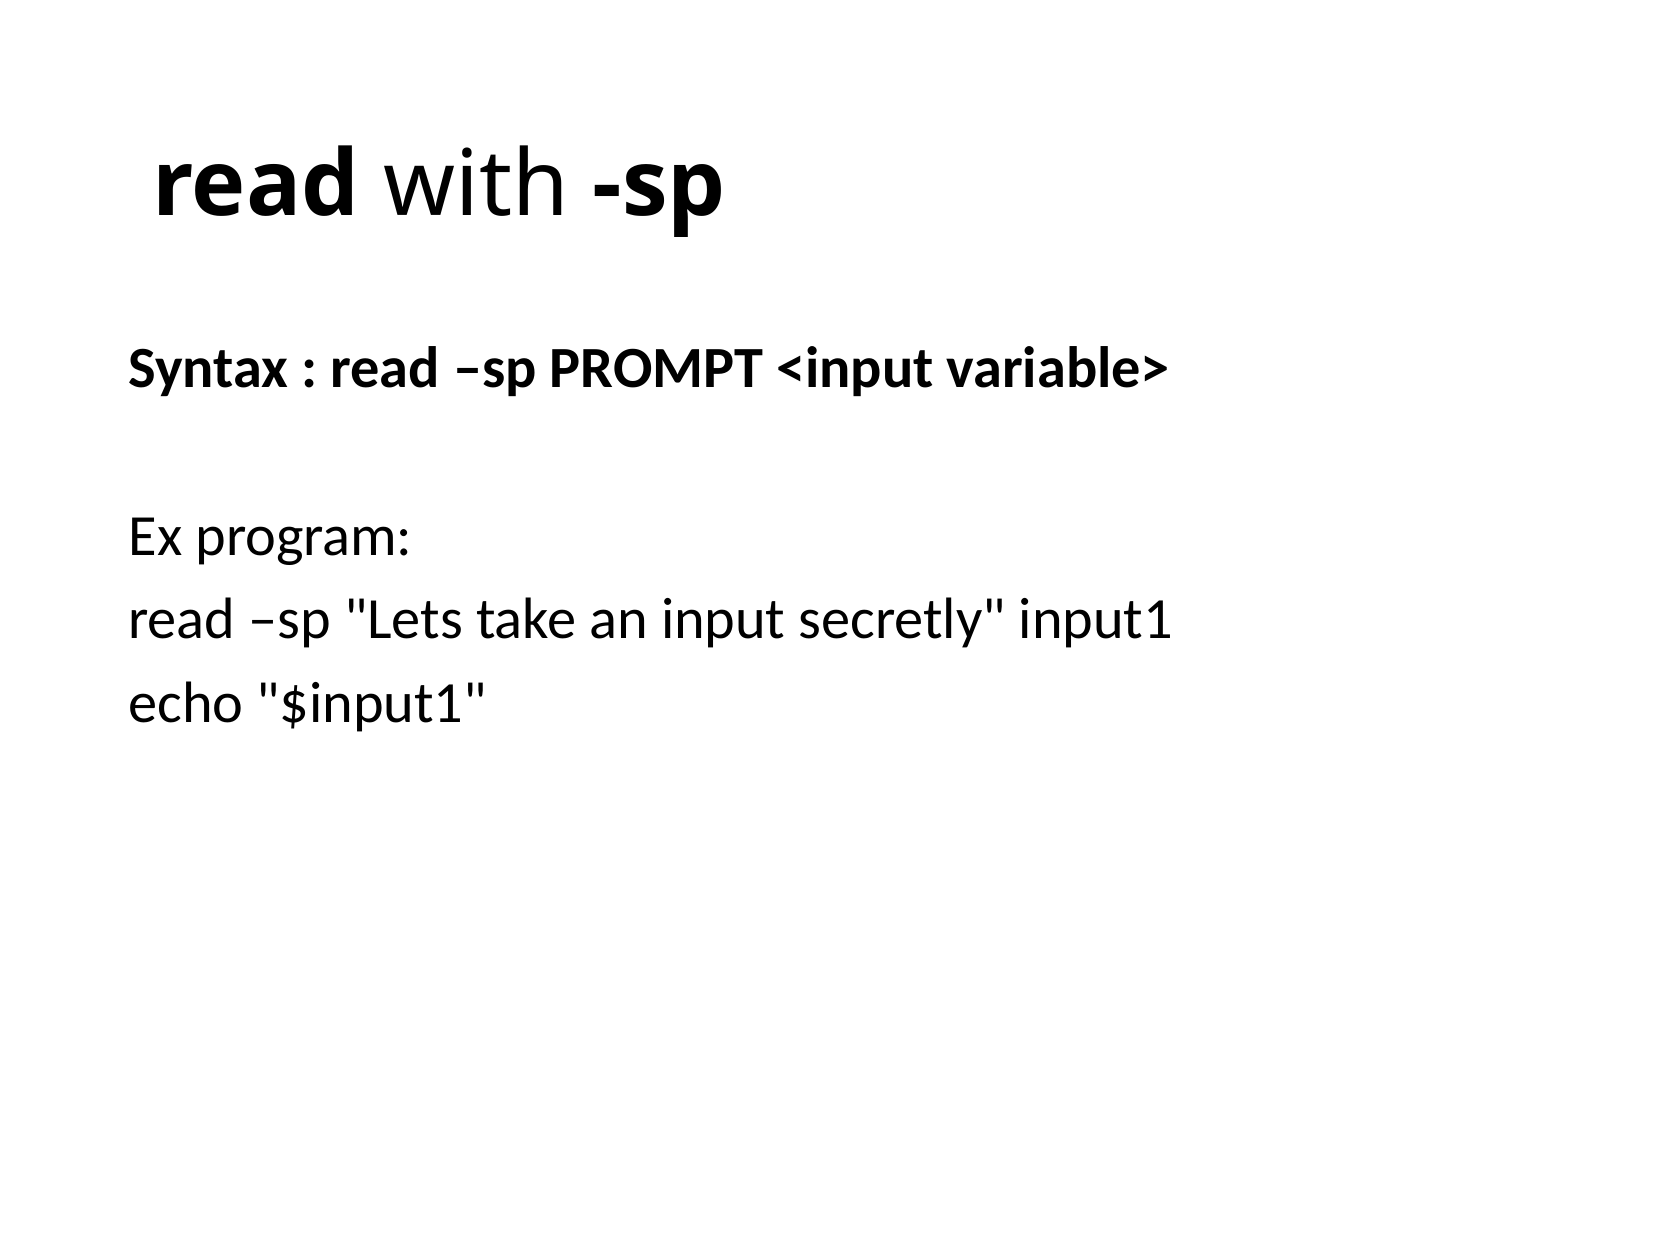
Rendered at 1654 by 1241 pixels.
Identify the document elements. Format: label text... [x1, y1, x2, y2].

title read with -sp [113, 65, 1540, 306]
list Syntax : read –sp PROMPT <input variable> Ex program: read –sp "Lets take an input secretly" input1 echo "$input1" [113, 330, 1540, 1117]
